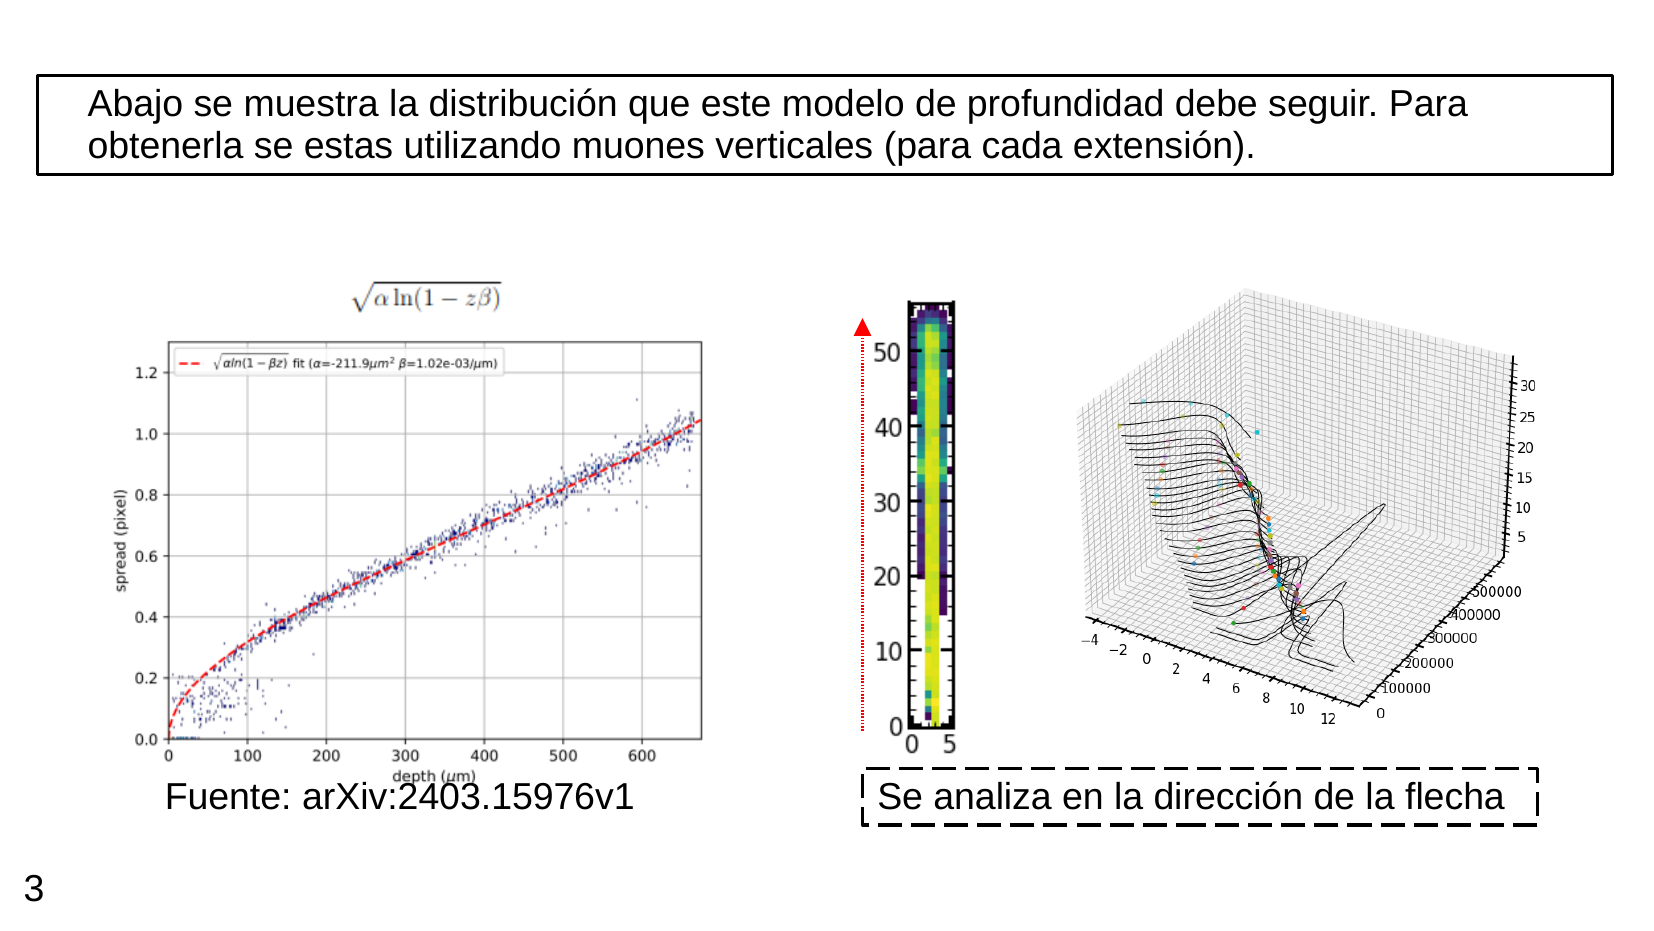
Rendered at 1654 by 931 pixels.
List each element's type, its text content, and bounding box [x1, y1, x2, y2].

picture [862, 293, 968, 768]
text_box Fuente: arXiv:2403.15976v1 [150, 768, 676, 826]
text_box <number> [8, 860, 638, 931]
picture [1043, 244, 1543, 743]
text_box Se analiza en la dirección de la flecha [862, 768, 1538, 826]
text_box Abajo se muestra la distribución que este modelo de profundidad debe seguir. Para obtenerla se estas utilizando muones verticales (para cada extensión). [37, 75, 1613, 175]
picture [101, 262, 713, 788]
